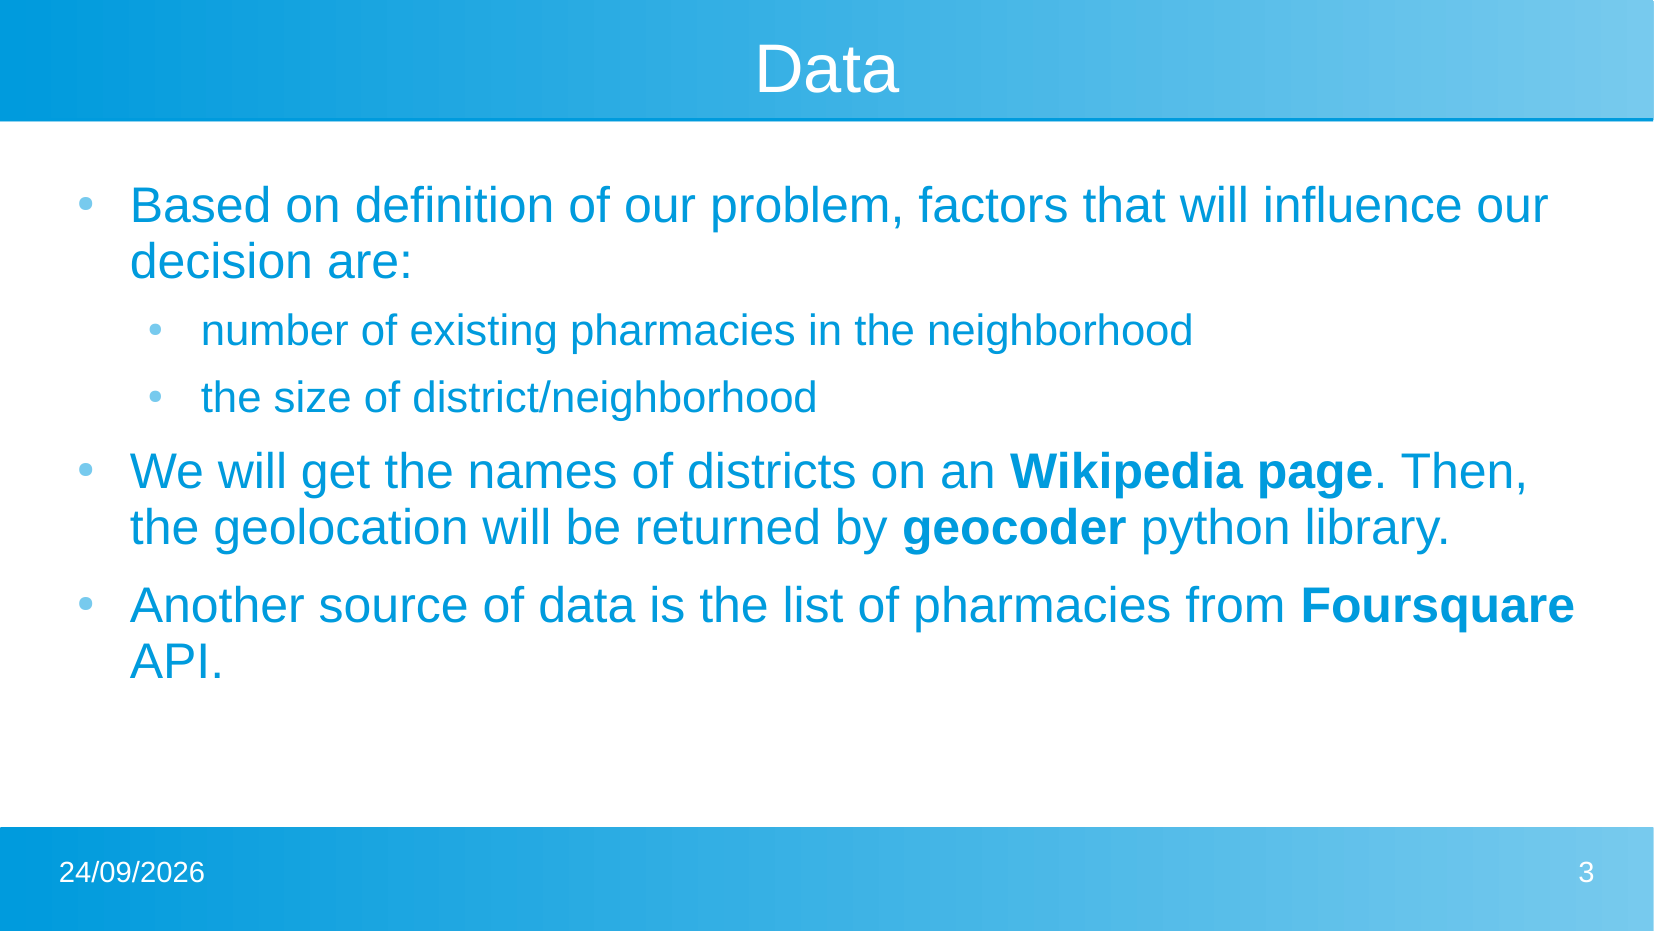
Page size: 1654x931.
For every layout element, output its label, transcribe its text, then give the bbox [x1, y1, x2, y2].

list Based on definition of our problem, factors that will influence our decision are: number of existing pharmacies in the neighborhood the size of district/neighborhood We will get the names of districts on an Wikipedia page. Then, the geolocation will be returned by geocoder python library. Another source of data is the list of pharmacies from Foursquare API. [59, 177, 1595, 768]
title Data [59, 29, 1595, 108]
